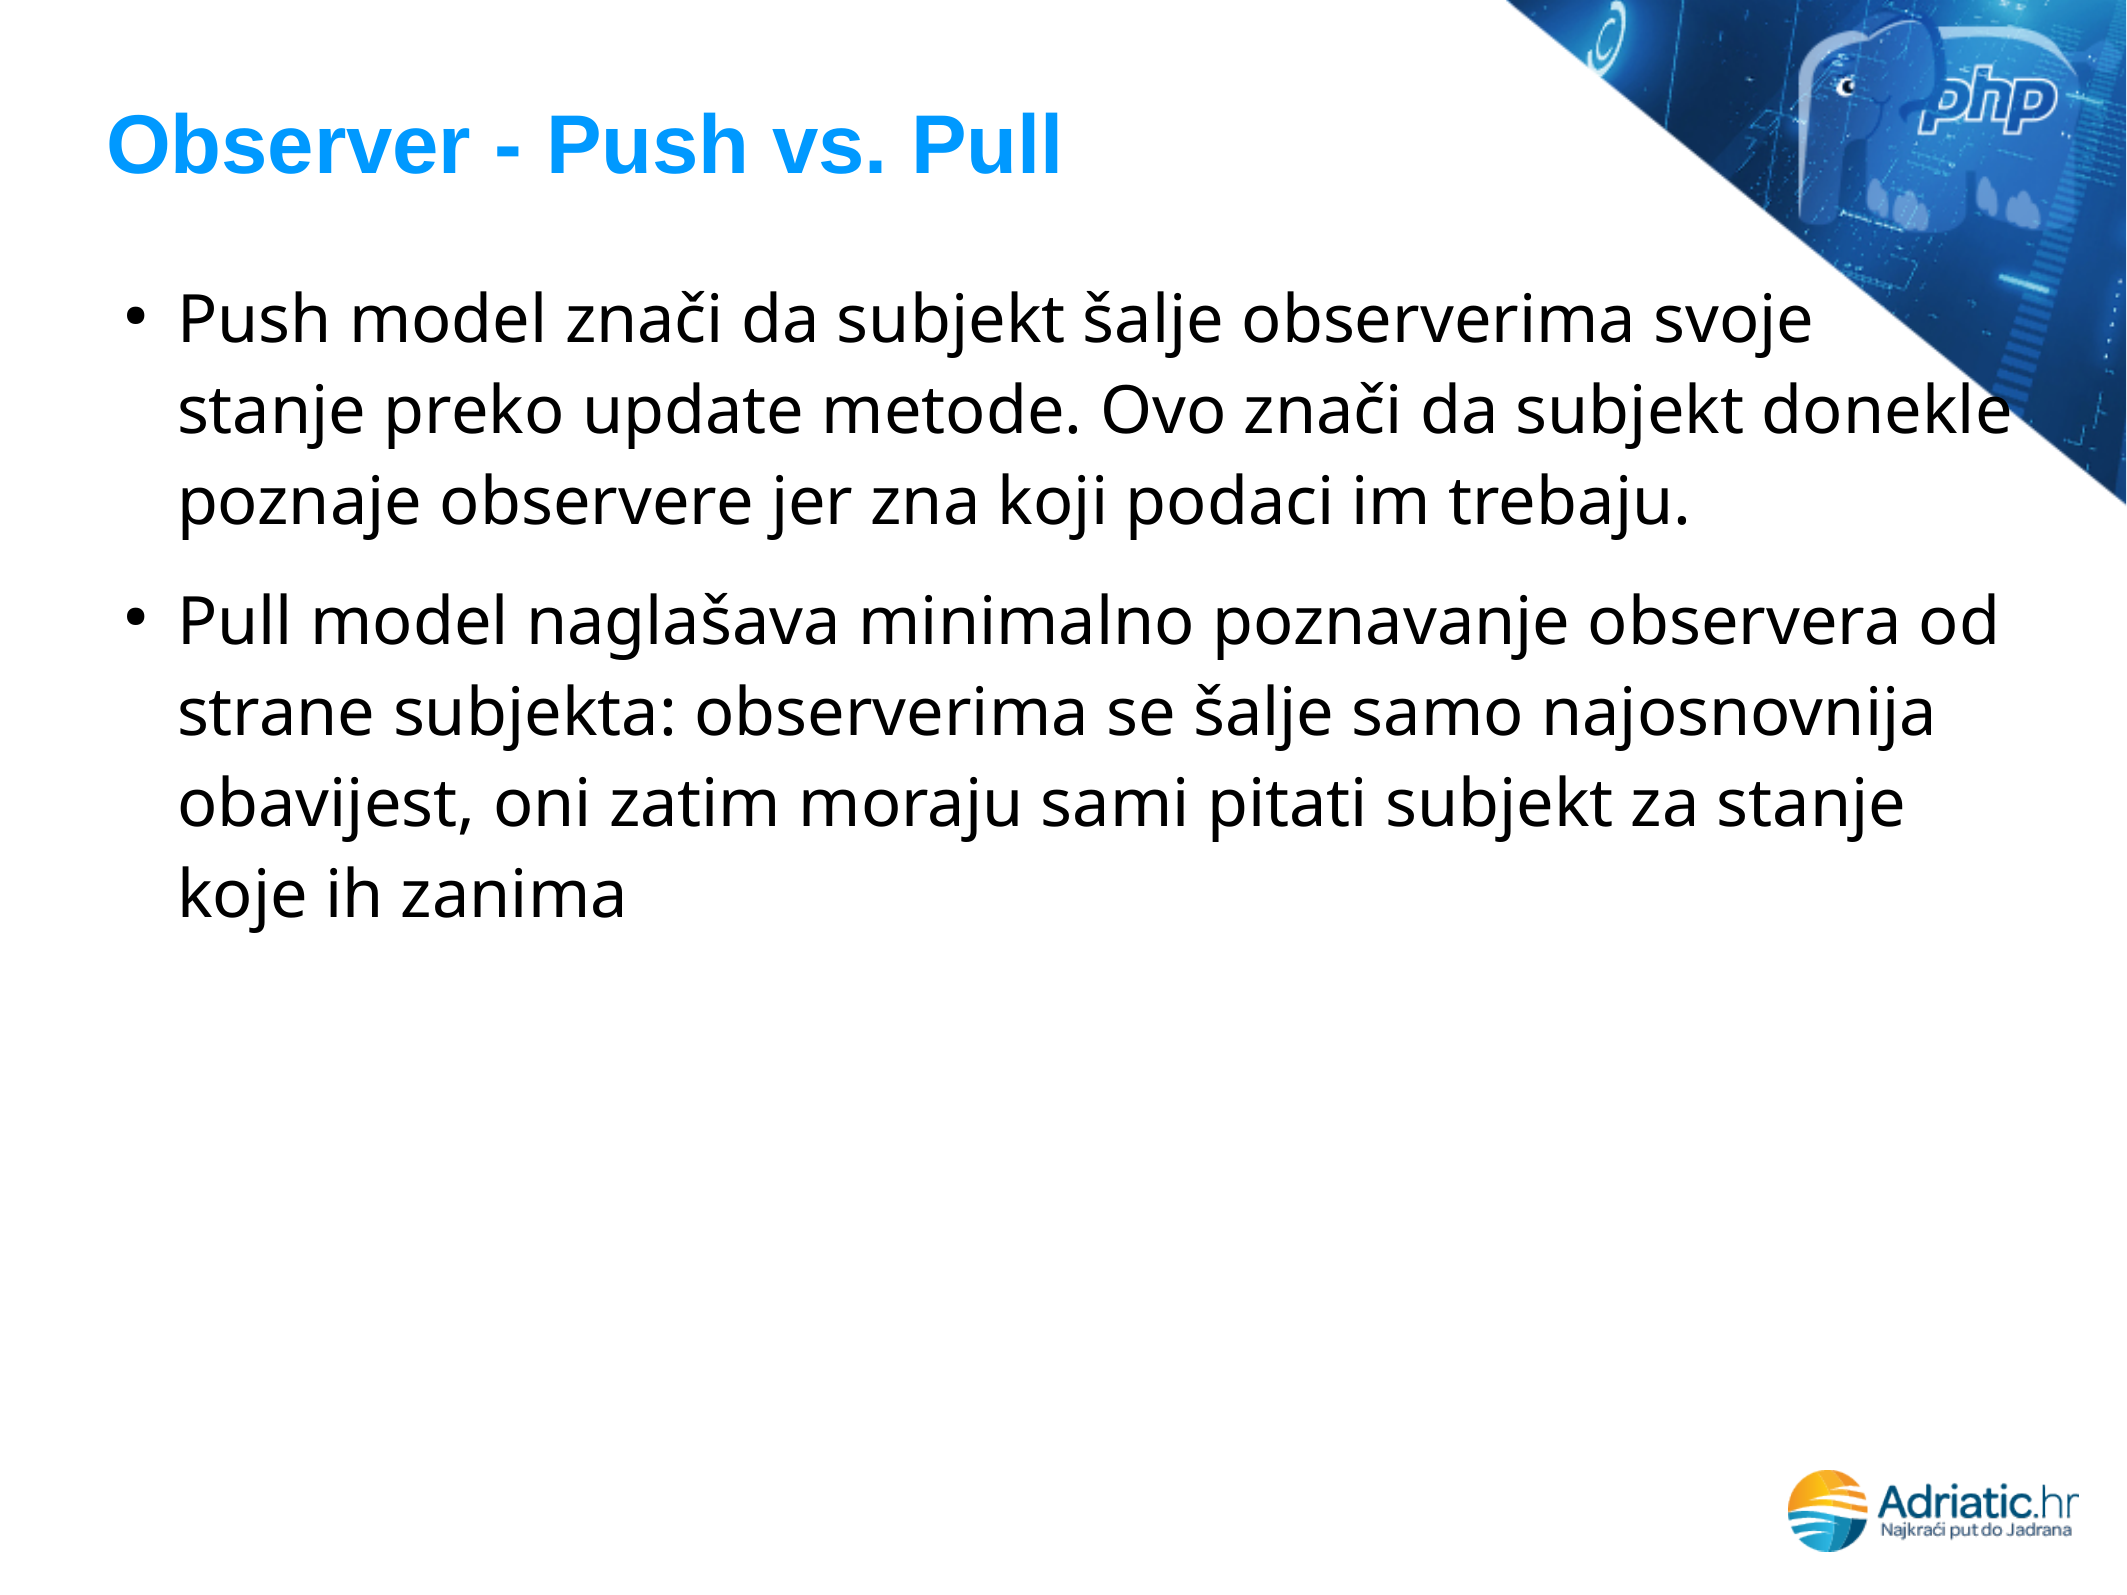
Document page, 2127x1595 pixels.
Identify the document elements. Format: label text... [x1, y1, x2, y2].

picture [1788, 1470, 2079, 1552]
title Observer - Push vs. Pull [106, 70, 1630, 219]
list Push model znači da subjekt šalje observerima svoje stanje preko update metode. Ovo znači da subjekt donekle poznaje observere jer zna koji podaci im trebaju. Pull model naglašava minimalno poznavanje observera od strane subjekta: observerima se šalje samo najosnovnija obavijest, oni zatim moraju sami pitati subjekt za stanje koje ih zanima [106, 271, 2020, 1453]
picture [1505, 0, 2127, 625]
